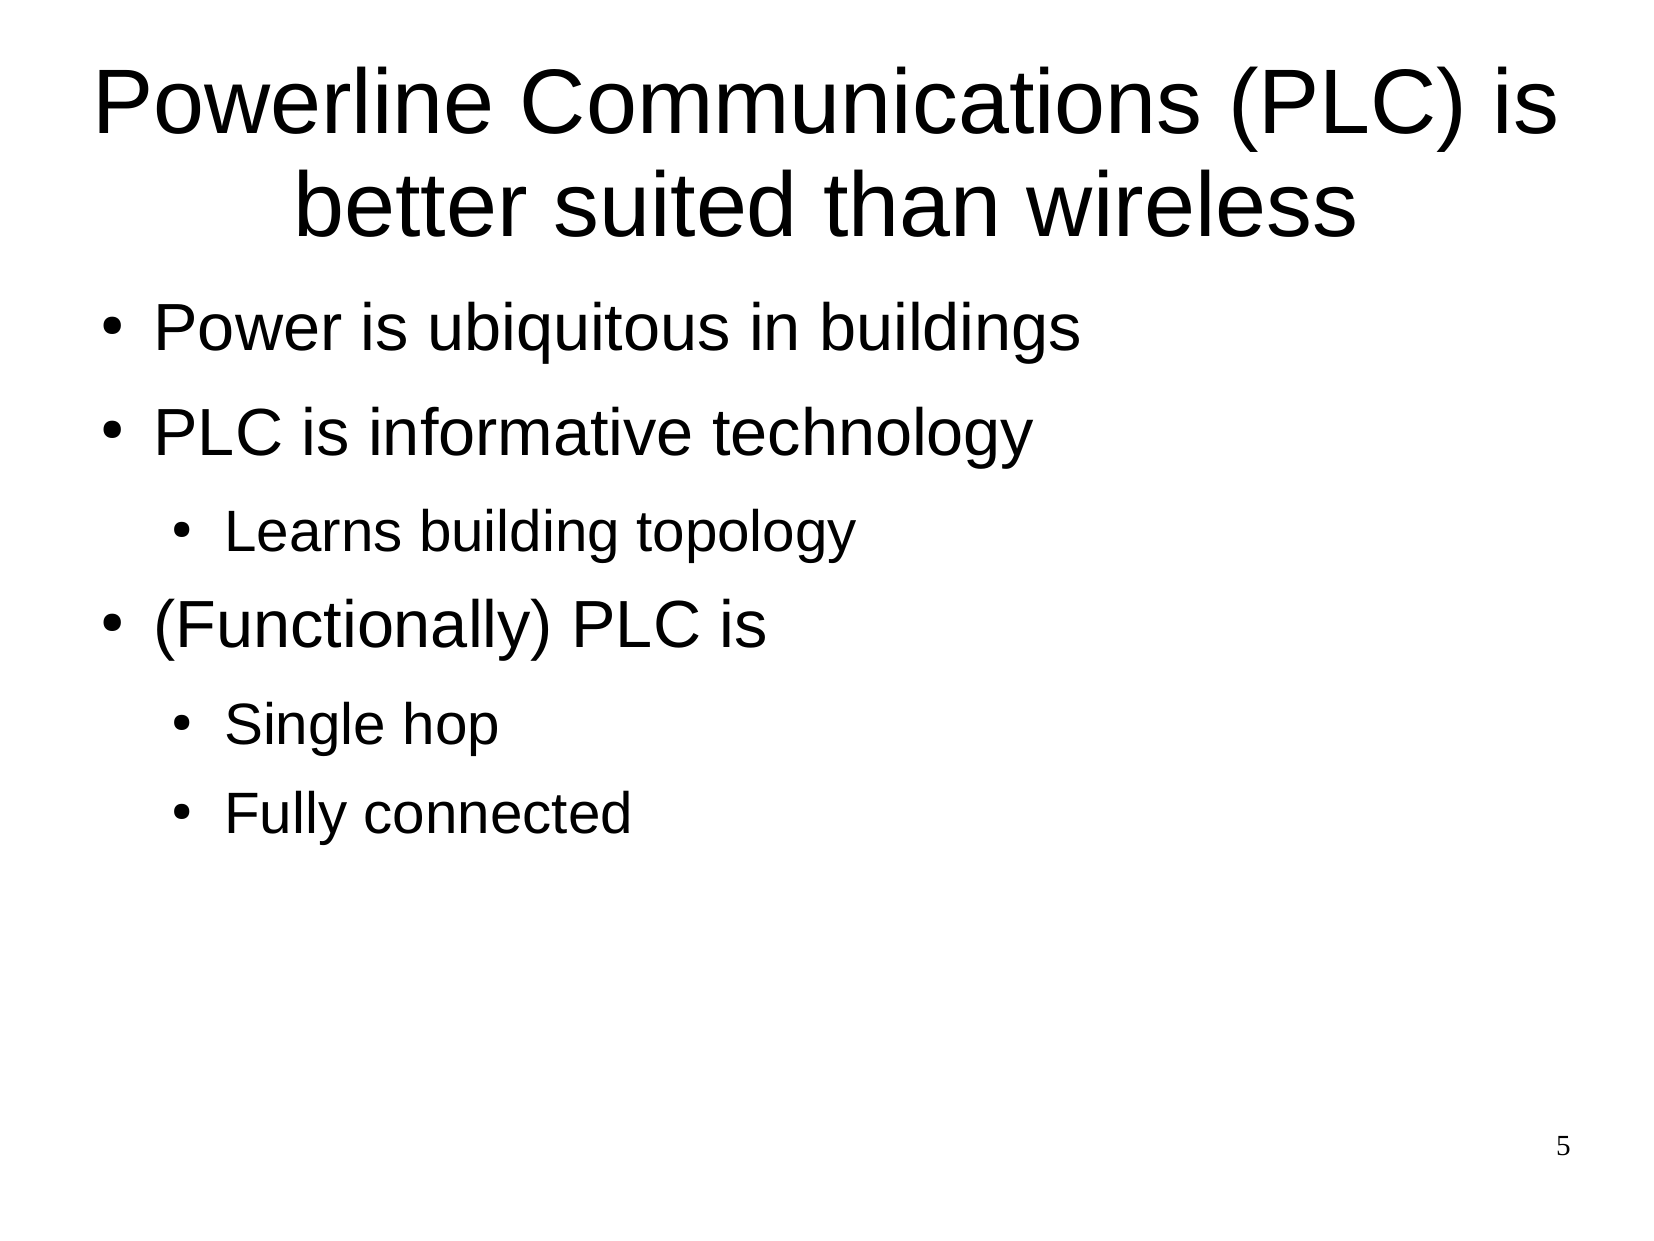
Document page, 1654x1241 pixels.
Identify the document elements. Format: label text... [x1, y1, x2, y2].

title Powerline Communications (PLC) is better suited than wireless [82, 50, 1571, 256]
list Power is ubiquitous in buildings PLC is informative technology Learns building topology (Functionally) PLC is Single hop Fully connected [82, 290, 1571, 1109]
